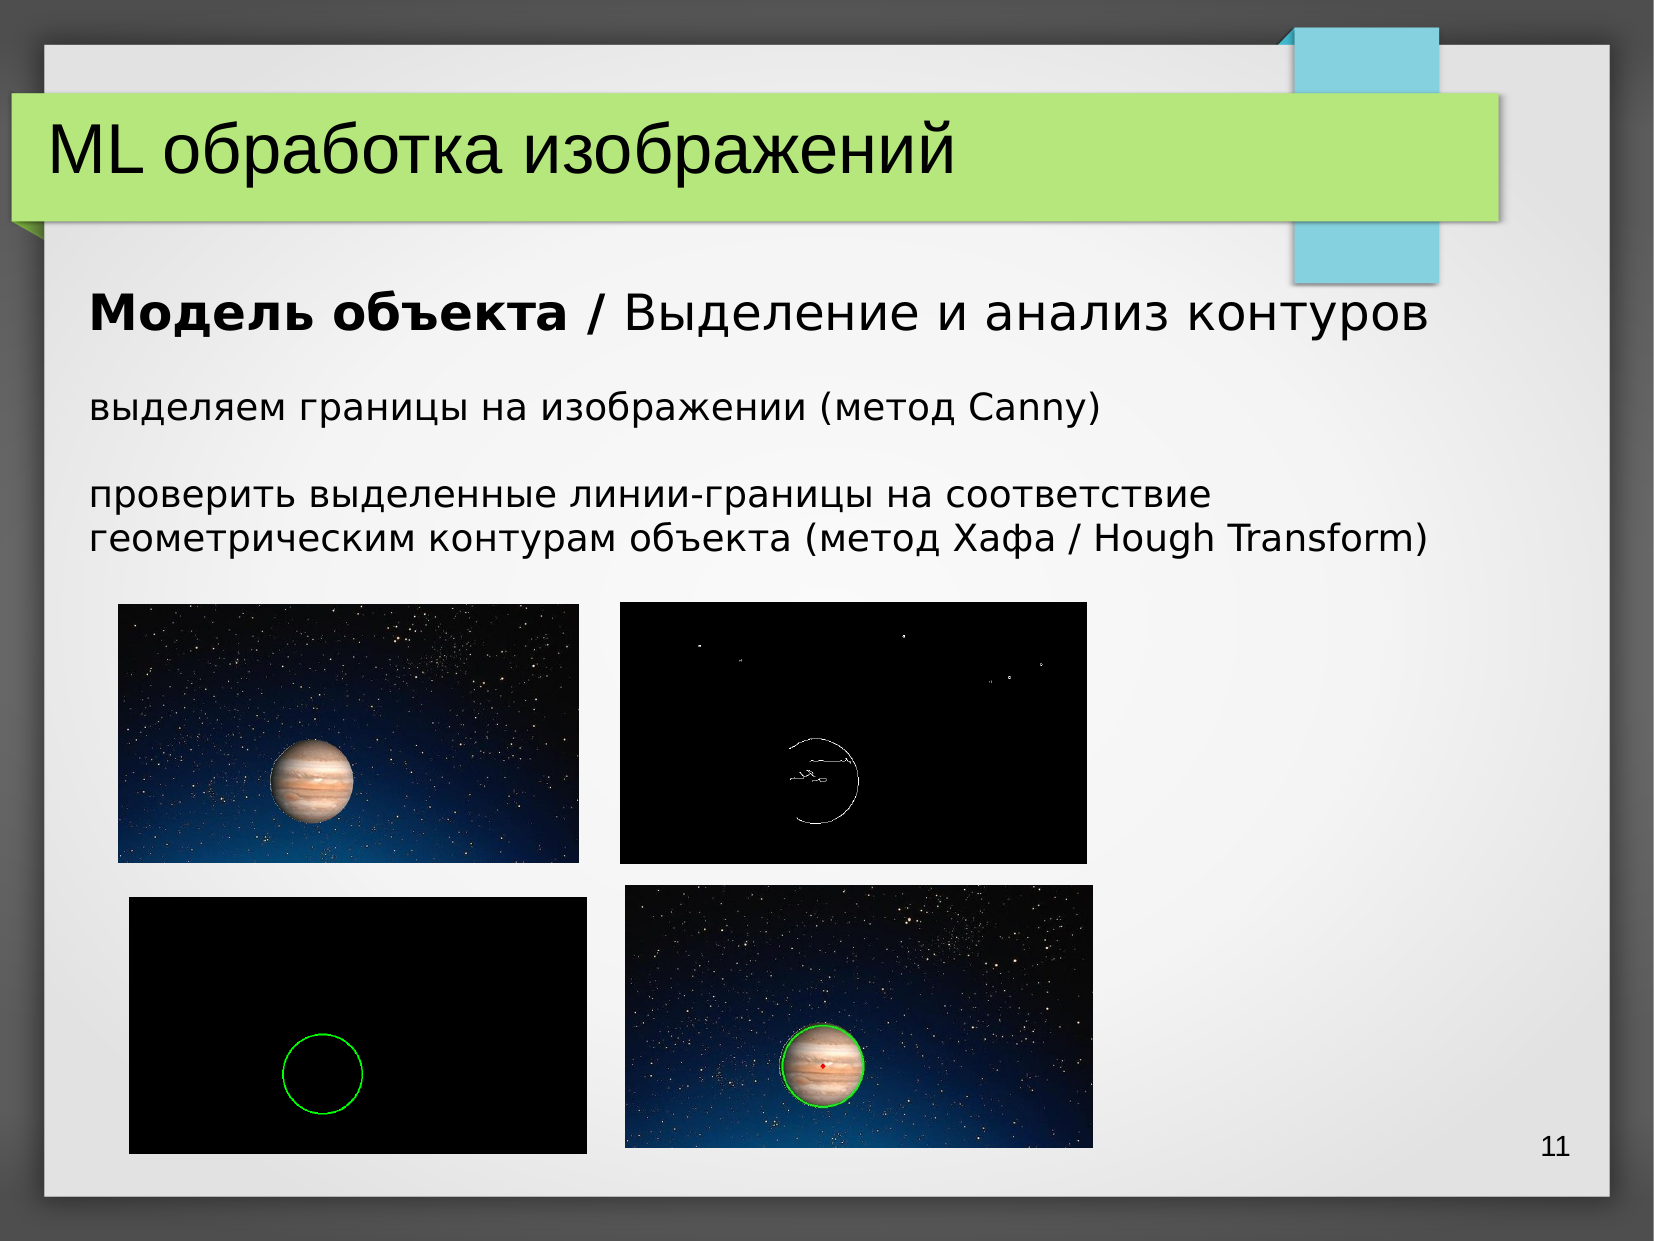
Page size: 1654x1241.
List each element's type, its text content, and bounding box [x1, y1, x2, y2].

title ML обработка изображений [47, 109, 1501, 189]
text_box Модель объекта / Выделение и анализ контуров выделяем границы на изображении (метод Canny) проверить выделенные линии-границы на соответствие геометрическим контурам объекта (метод Хафа / Hough Transform) [73, 276, 1560, 603]
picture [0, 0, 1654, 1241]
